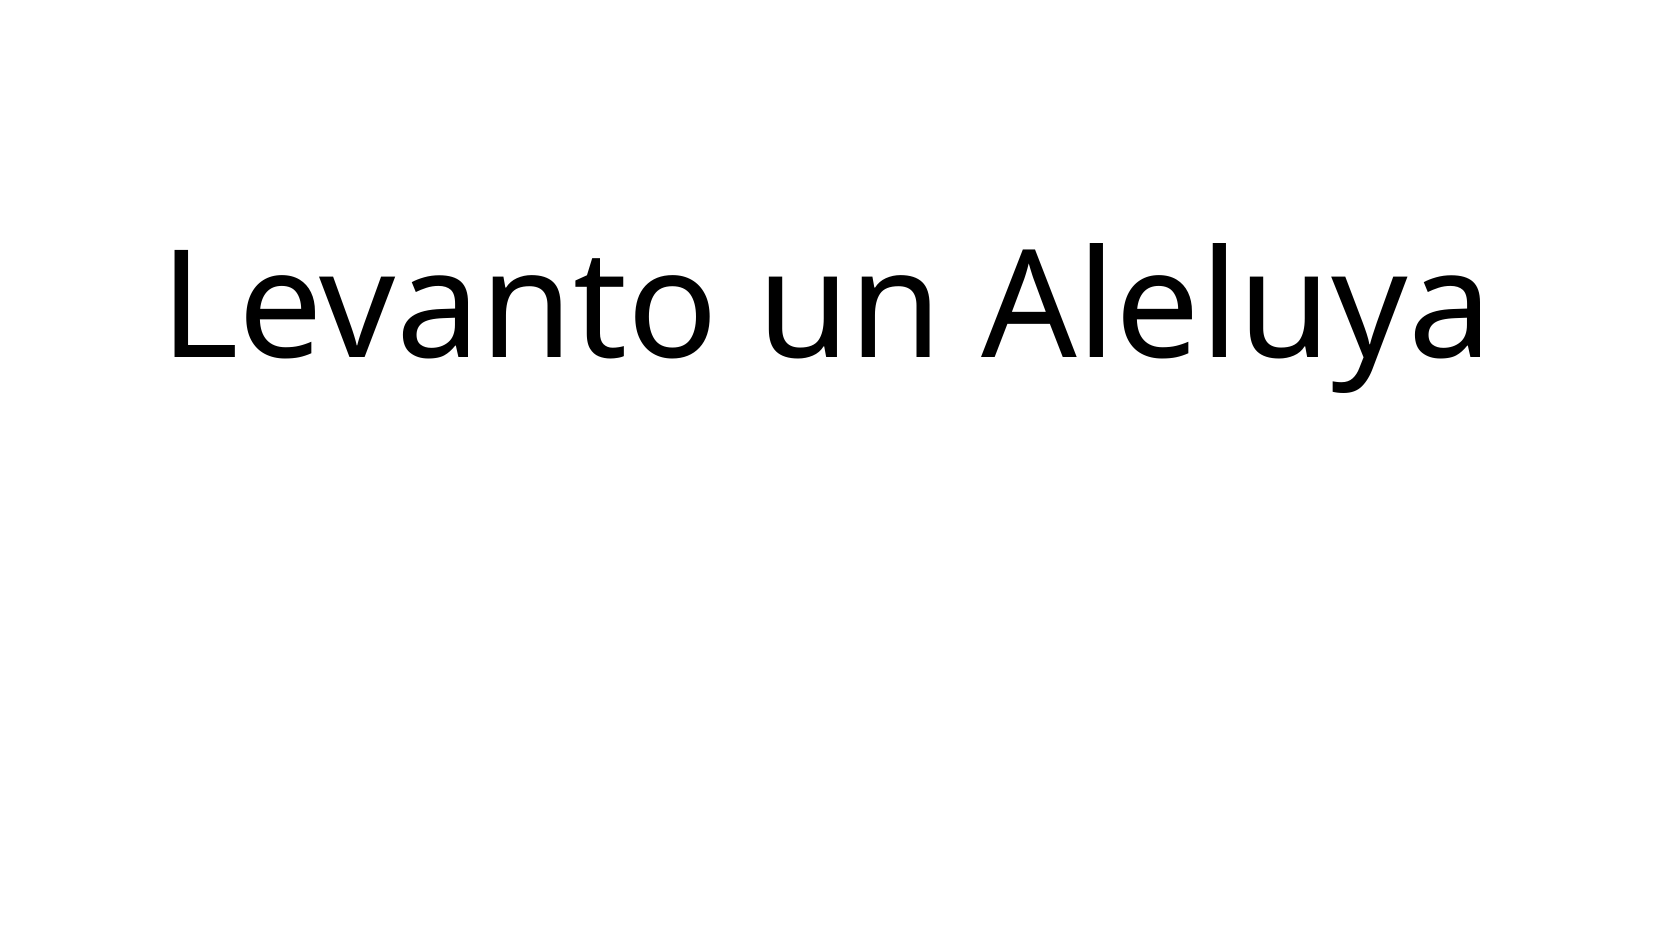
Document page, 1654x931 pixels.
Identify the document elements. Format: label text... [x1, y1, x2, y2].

title Levanto un Aleluya [0, 193, 1654, 405]
